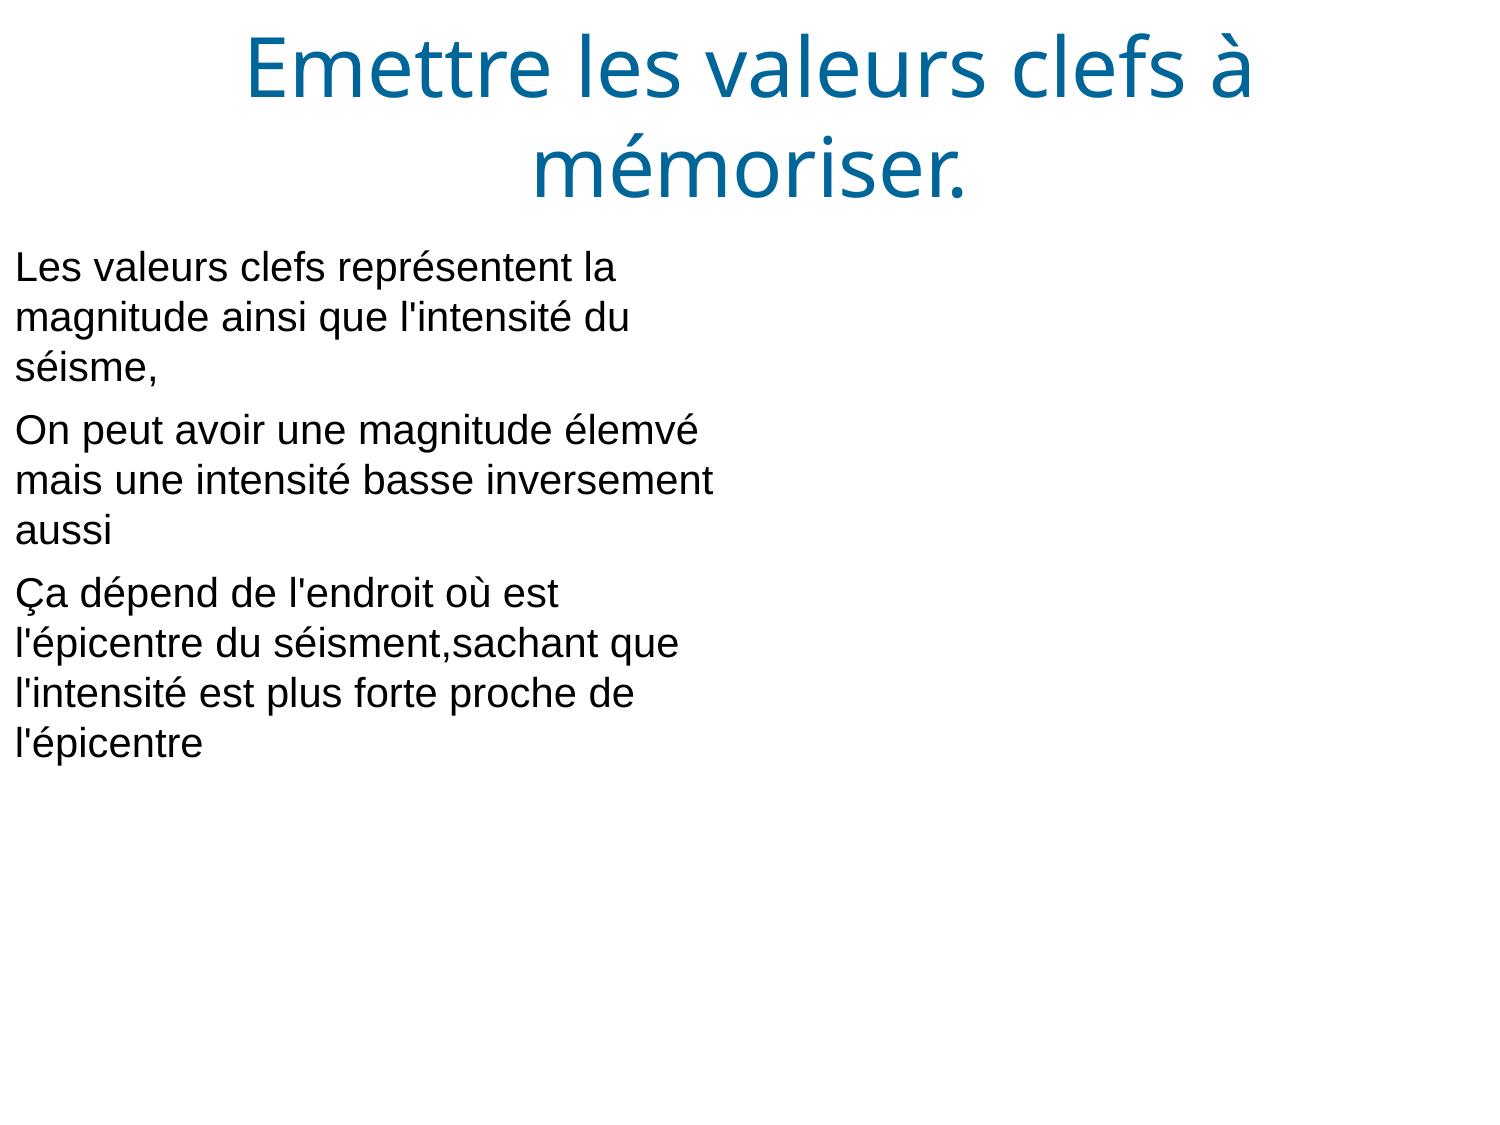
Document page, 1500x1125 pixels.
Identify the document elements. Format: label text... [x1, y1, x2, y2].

title Emettre les valeurs clefs à mémoriser. [75, 7, 1425, 195]
list Les valeurs clefs représentent la magnitude ainsi que l'intensité du séisme, On peut avoir une magnitude élemvé mais une intensité basse inversement aussi Ça dépend de l'endroit où est l'épicentre du séisment,sachant que l'intensité est plus forte proche de l'épicentre [0, 232, 751, 339]
